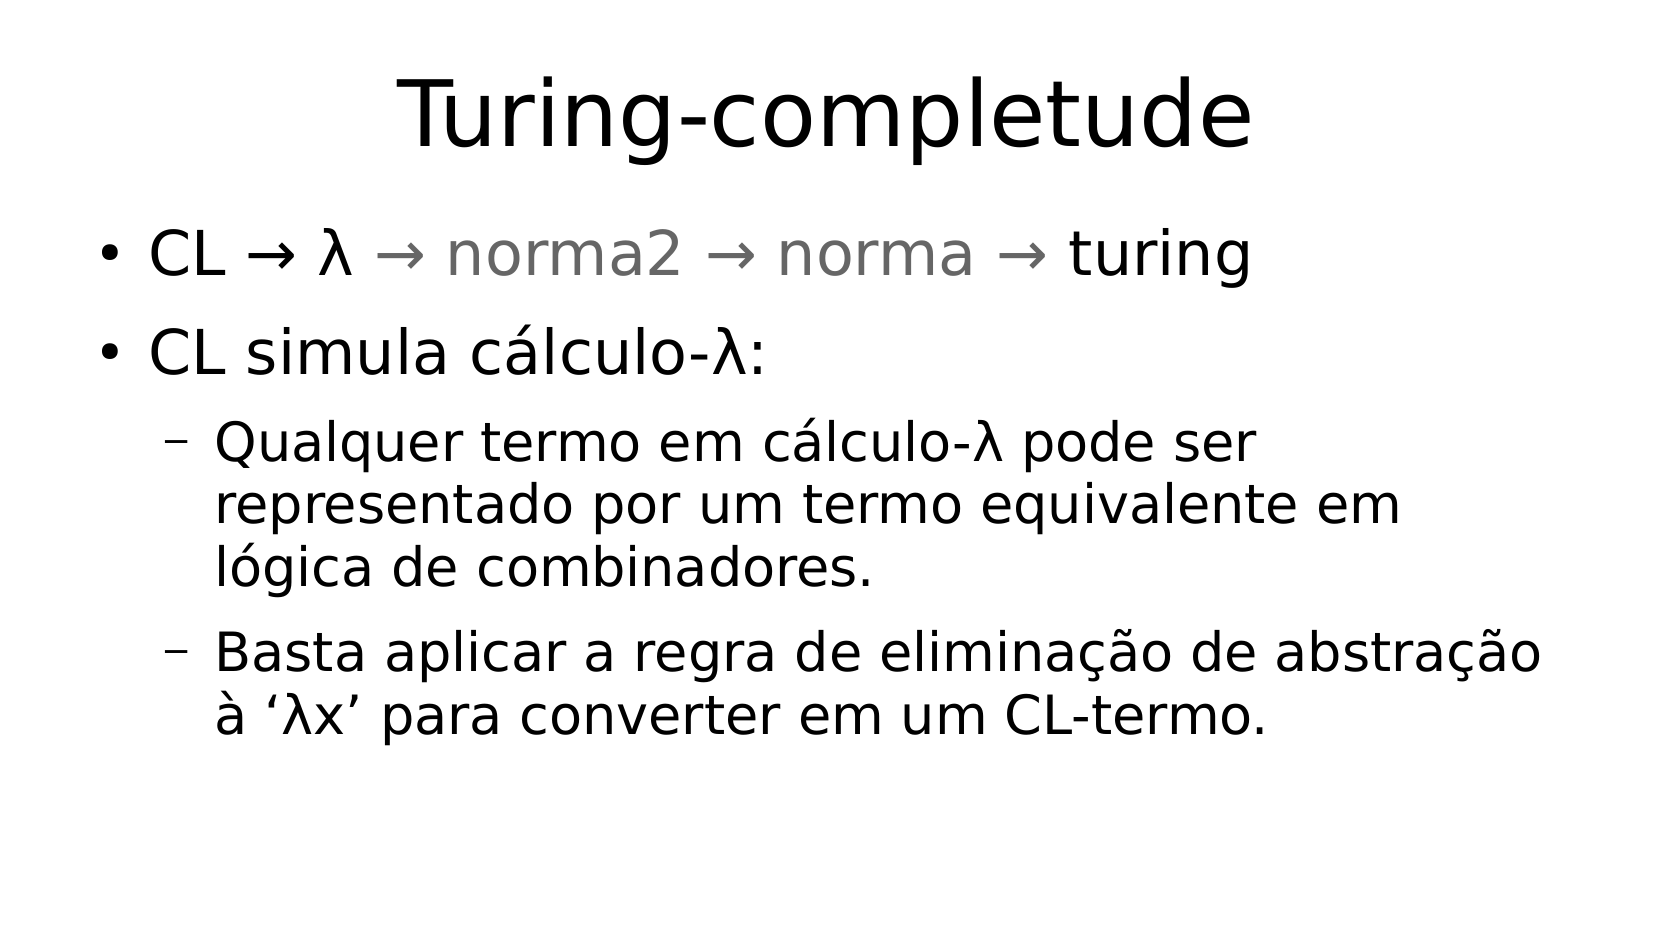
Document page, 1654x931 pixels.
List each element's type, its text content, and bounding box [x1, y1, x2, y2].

title Turing-completude [82, 37, 1571, 193]
list CL → λ → norma2 → norma → turing CL simula cálculo-λ: Qualquer termo em cálculo-λ pode ser representado por um termo equivalente em lógica de combinadores. Basta aplicar a regra de eliminação de abstração à ‘λx’ para converter em um CL-termo. [82, 217, 1571, 758]
